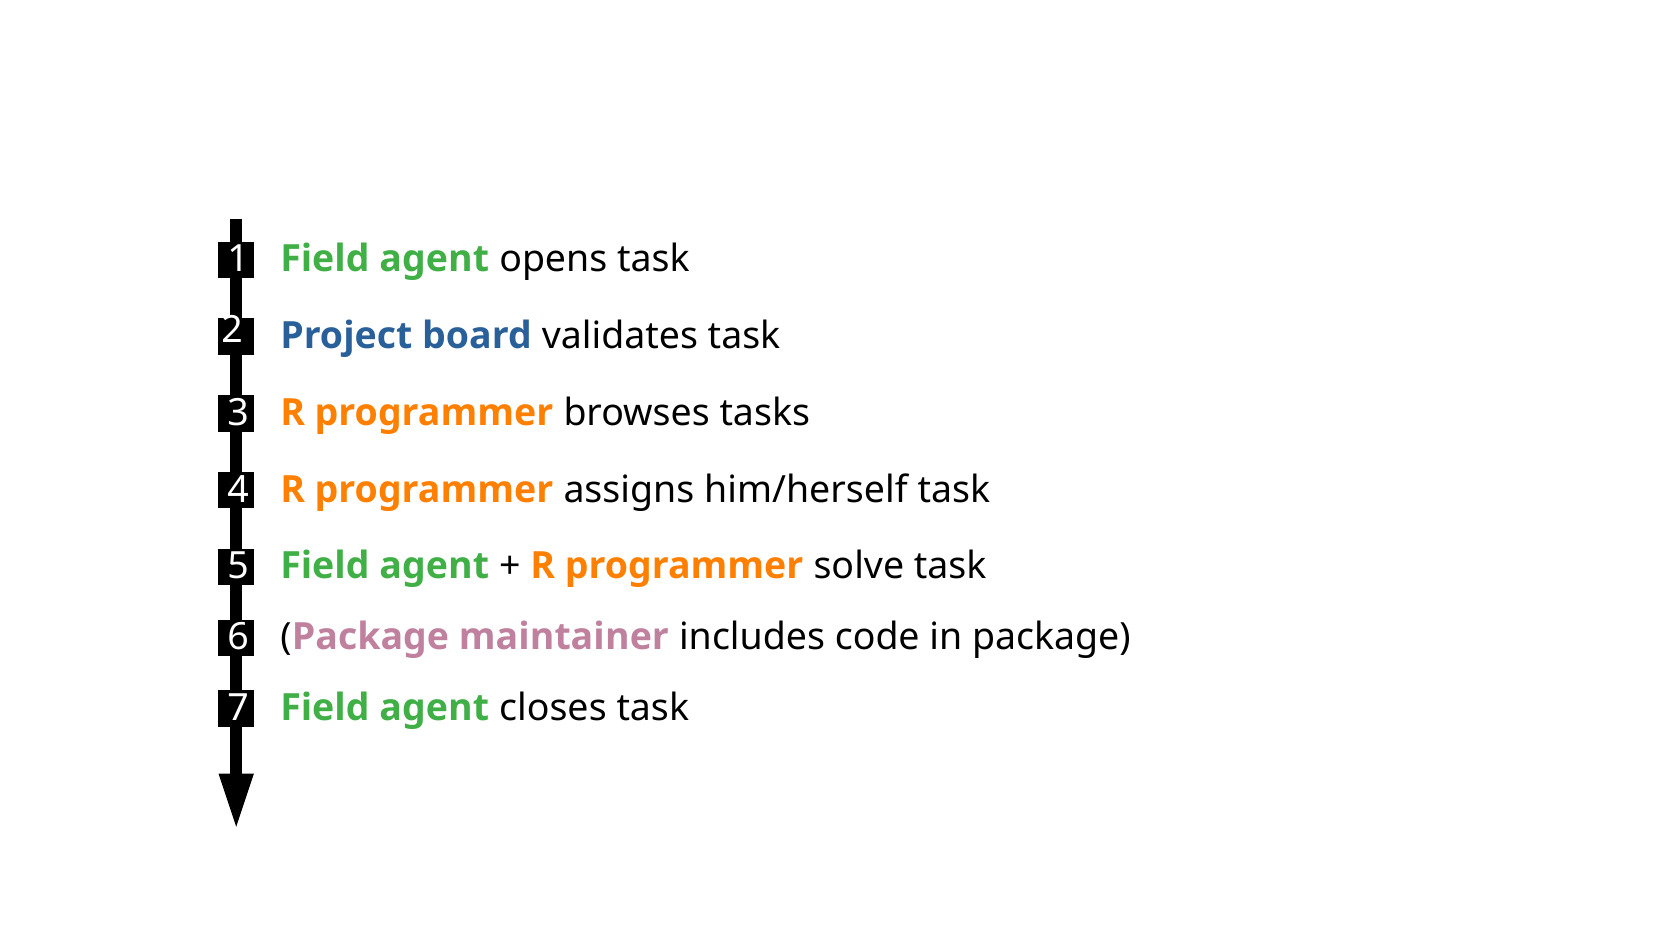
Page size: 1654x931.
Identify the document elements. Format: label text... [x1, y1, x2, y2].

text_box Field agent opens task [265, 224, 1040, 301]
text_box [249, 242, 254, 278]
text_box [249, 472, 254, 508]
text_box (Package maintainer includes code in package) [265, 602, 1524, 680]
text_box R programmer browses tasks [265, 377, 1524, 454]
text_box 2 [206, 295, 243, 371]
text_box R programmer assigns him/herself task [265, 454, 1524, 531]
text_box 5 [212, 531, 249, 602]
text_box Field agent + R programmer solve task [265, 531, 1524, 602]
text_box 3 [212, 377, 249, 454]
text_box [249, 620, 254, 656]
text_box 6 [212, 602, 249, 678]
text_box [249, 395, 254, 432]
text_box 7 [212, 678, 249, 749]
text_box [249, 549, 254, 585]
text_box Field agent closes task [265, 680, 1524, 751]
text_box Project board validates task [265, 301, 1040, 377]
text_box 1 [212, 224, 249, 300]
text_box [249, 690, 254, 727]
text_box [243, 318, 254, 355]
text_box 4 [212, 454, 249, 530]
